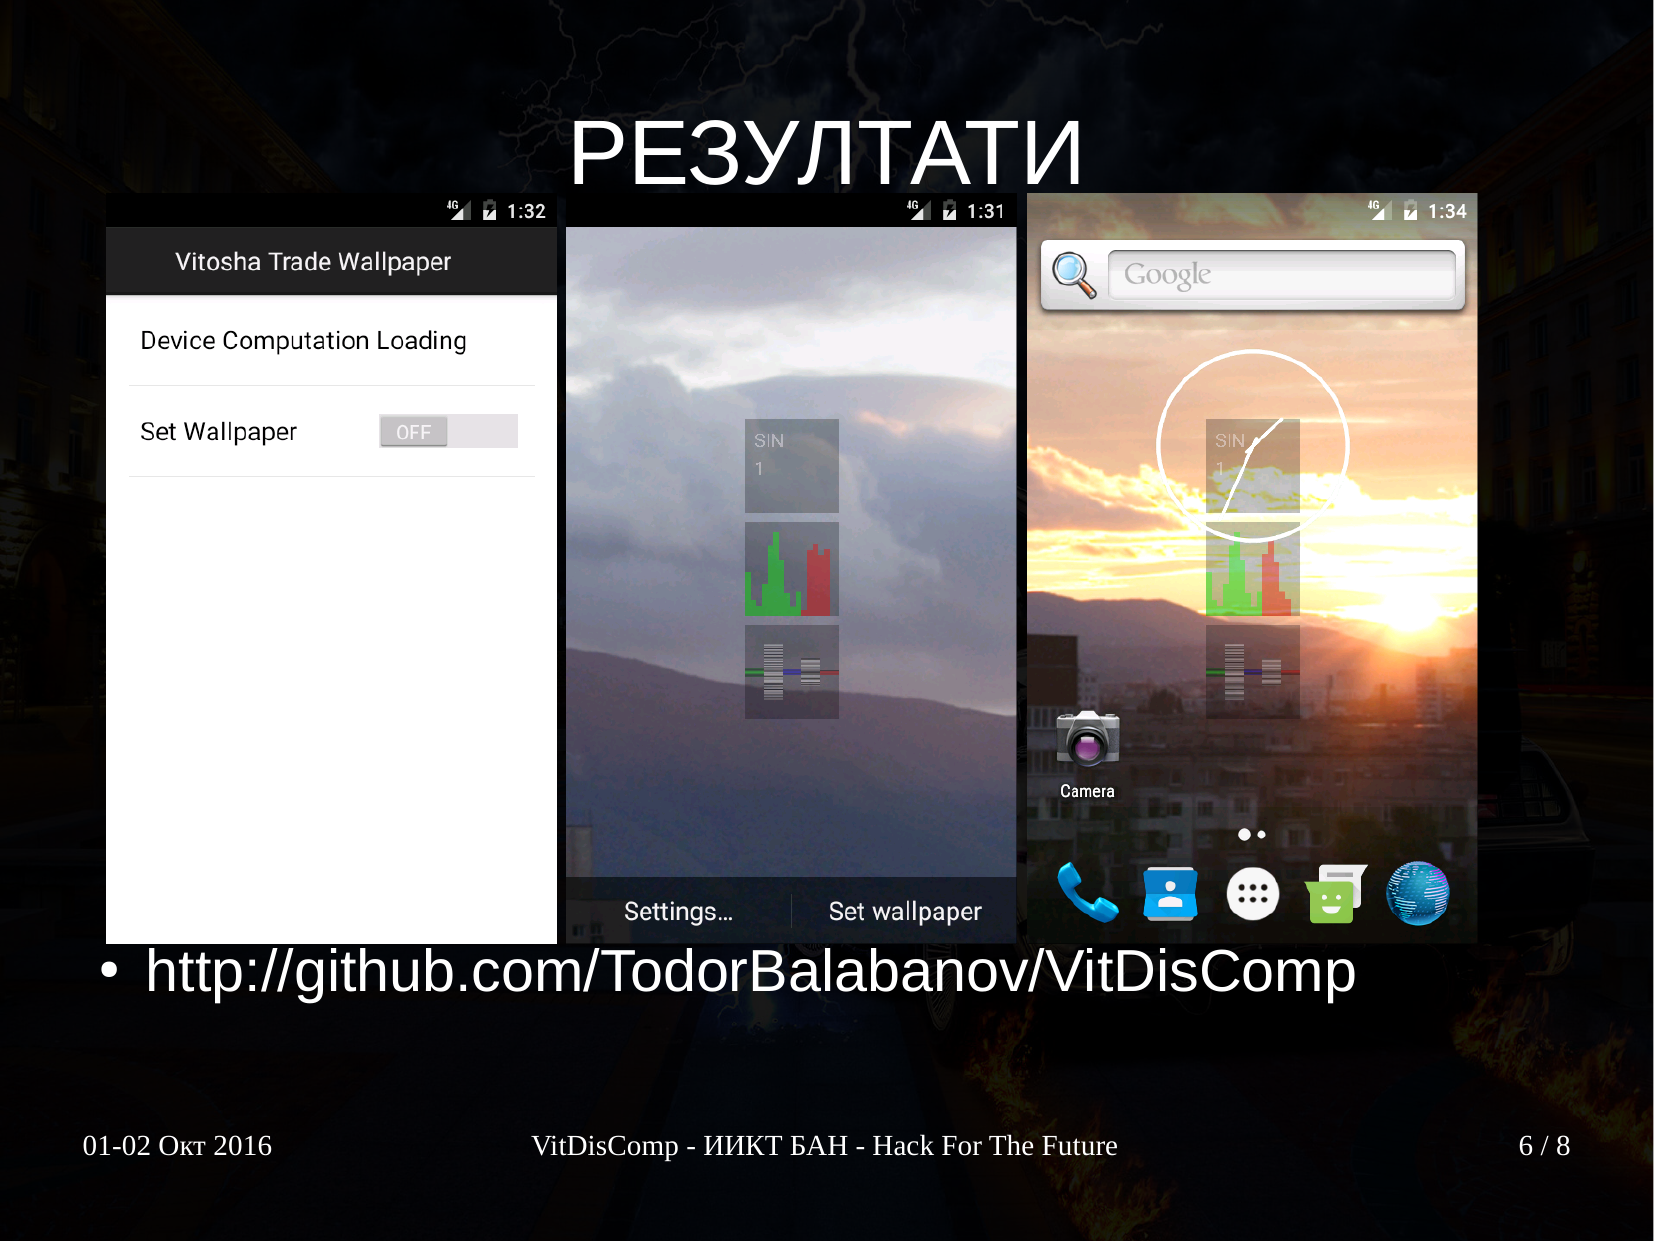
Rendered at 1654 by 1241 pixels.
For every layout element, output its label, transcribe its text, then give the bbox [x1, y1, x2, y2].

title РЕЗУЛТАТИ [82, 49, 1571, 257]
picture [0, 0, 1654, 1241]
list http://github.com/TodorBalabanov/VitDisComp [82, 290, 1571, 1010]
